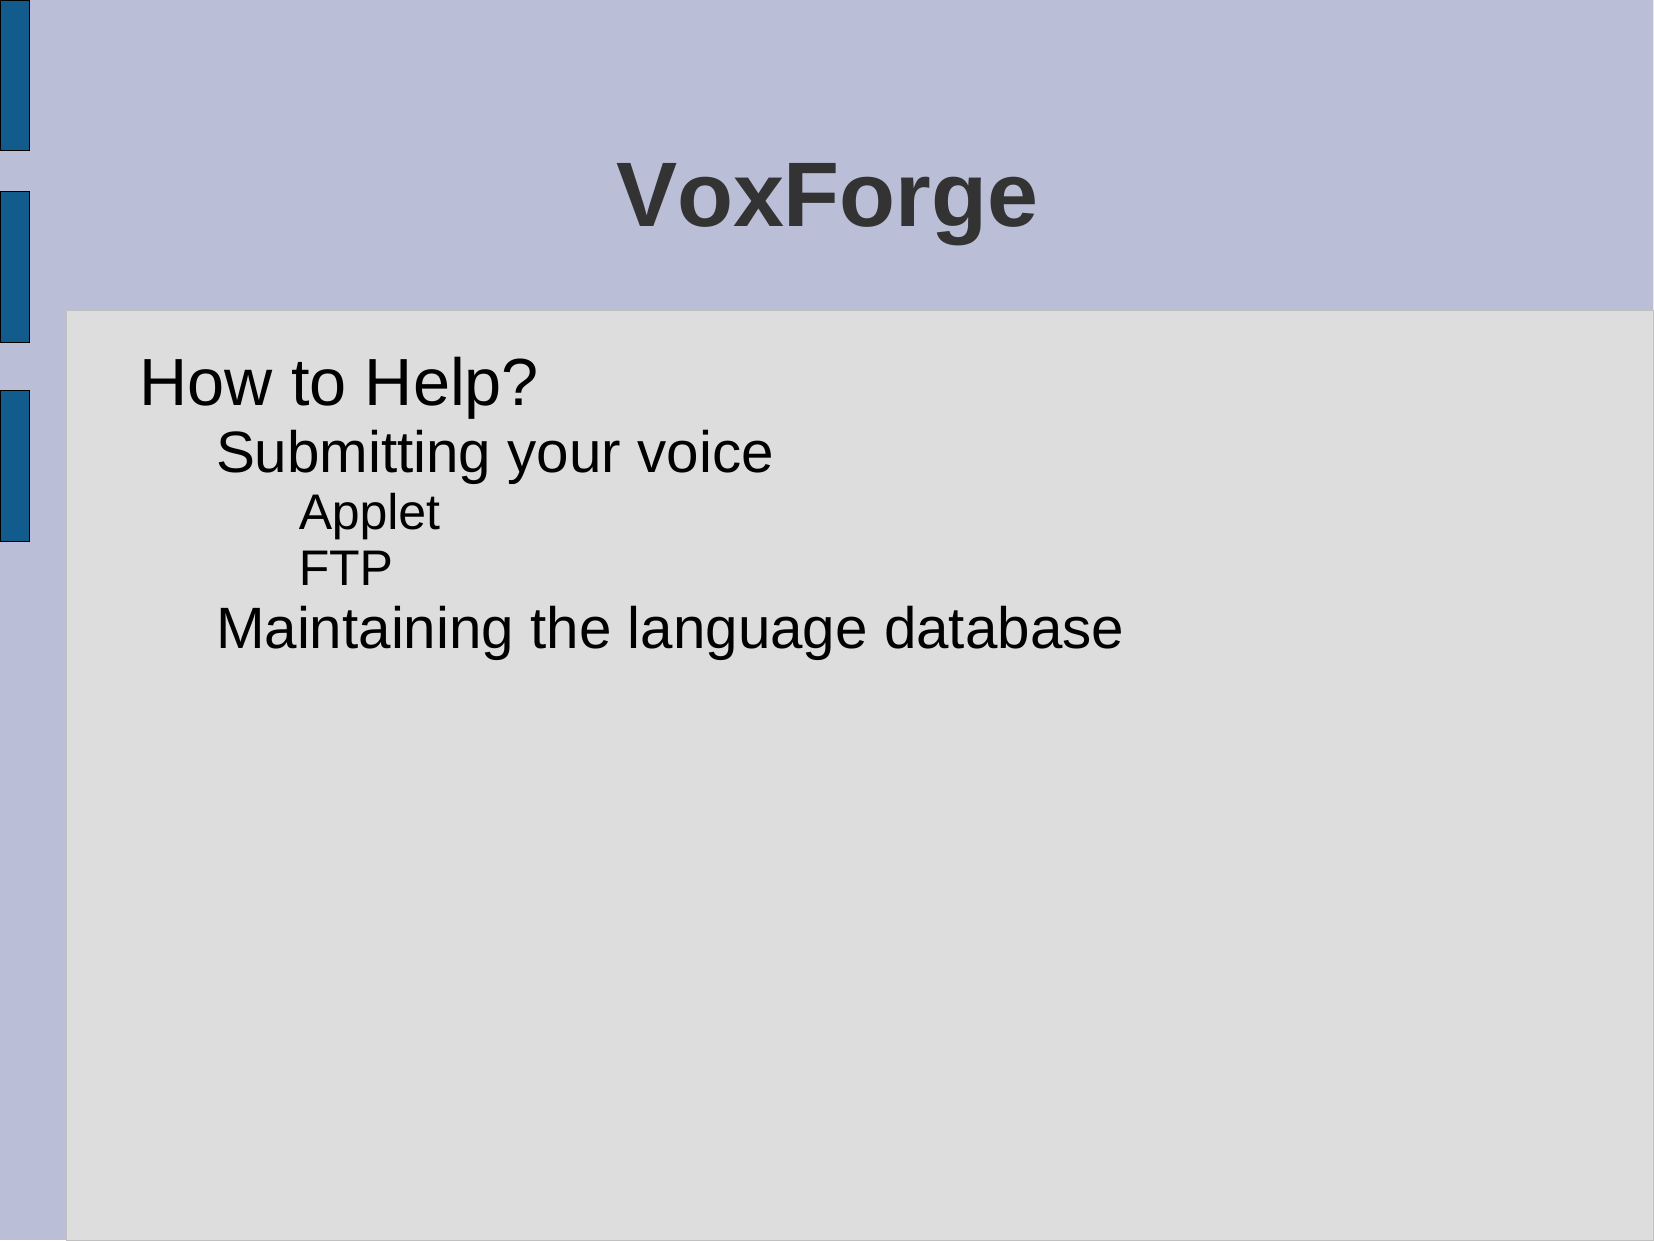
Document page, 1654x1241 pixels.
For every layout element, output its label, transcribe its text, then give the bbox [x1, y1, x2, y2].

list How to Help? Submitting your voice Applet FTP Maintaining the language database [121, 344, 1534, 1127]
title VoxForge [121, 91, 1534, 299]
